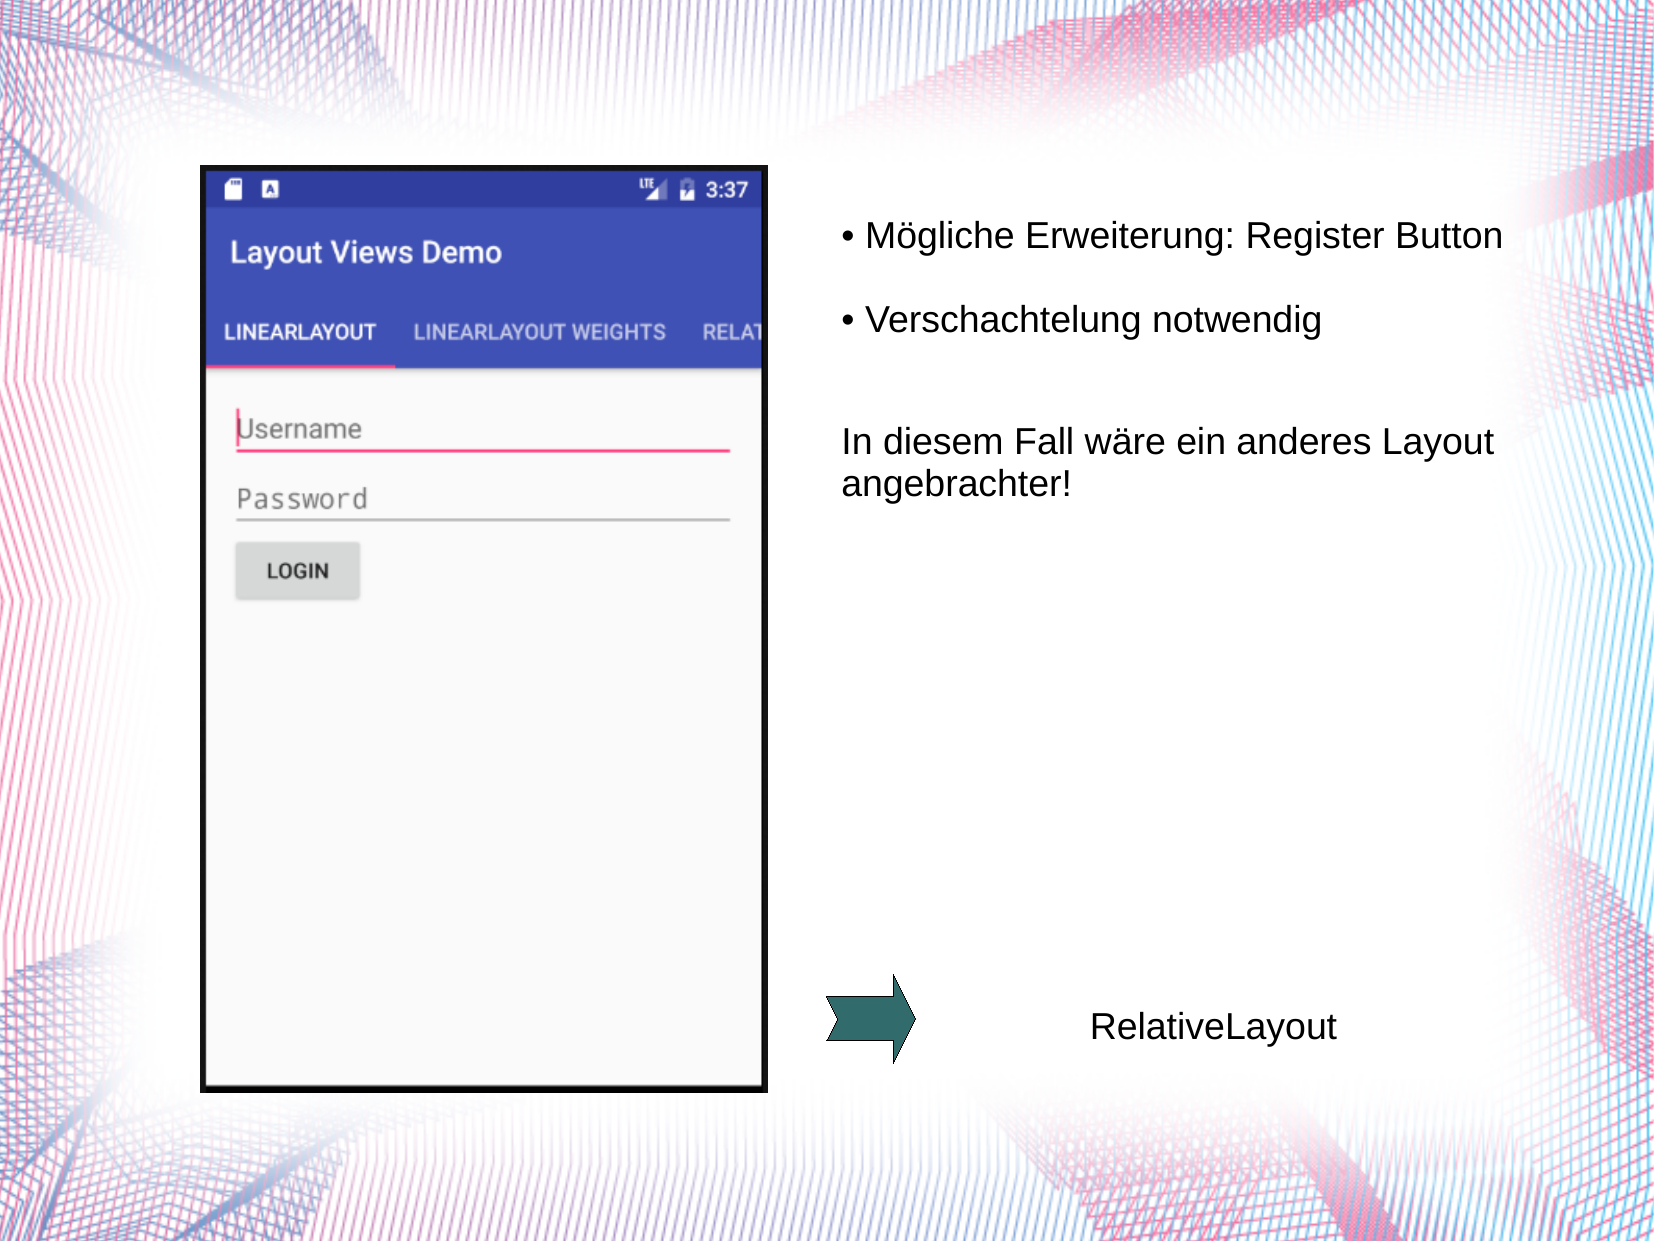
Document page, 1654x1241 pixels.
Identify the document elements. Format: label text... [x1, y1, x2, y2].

text_box RelativeLayout [844, 998, 1583, 1055]
text_box • Mögliche Erweiterung: Register Button • Verschachtelung notwendig [826, 206, 1565, 413]
text_box [893, 1055, 898, 1064]
text_box In diesem Fall wäre ein anderes Layout angebrachter! [826, 413, 1565, 513]
picture [0, 0, 1654, 1241]
text_box [826, 974, 906, 1041]
